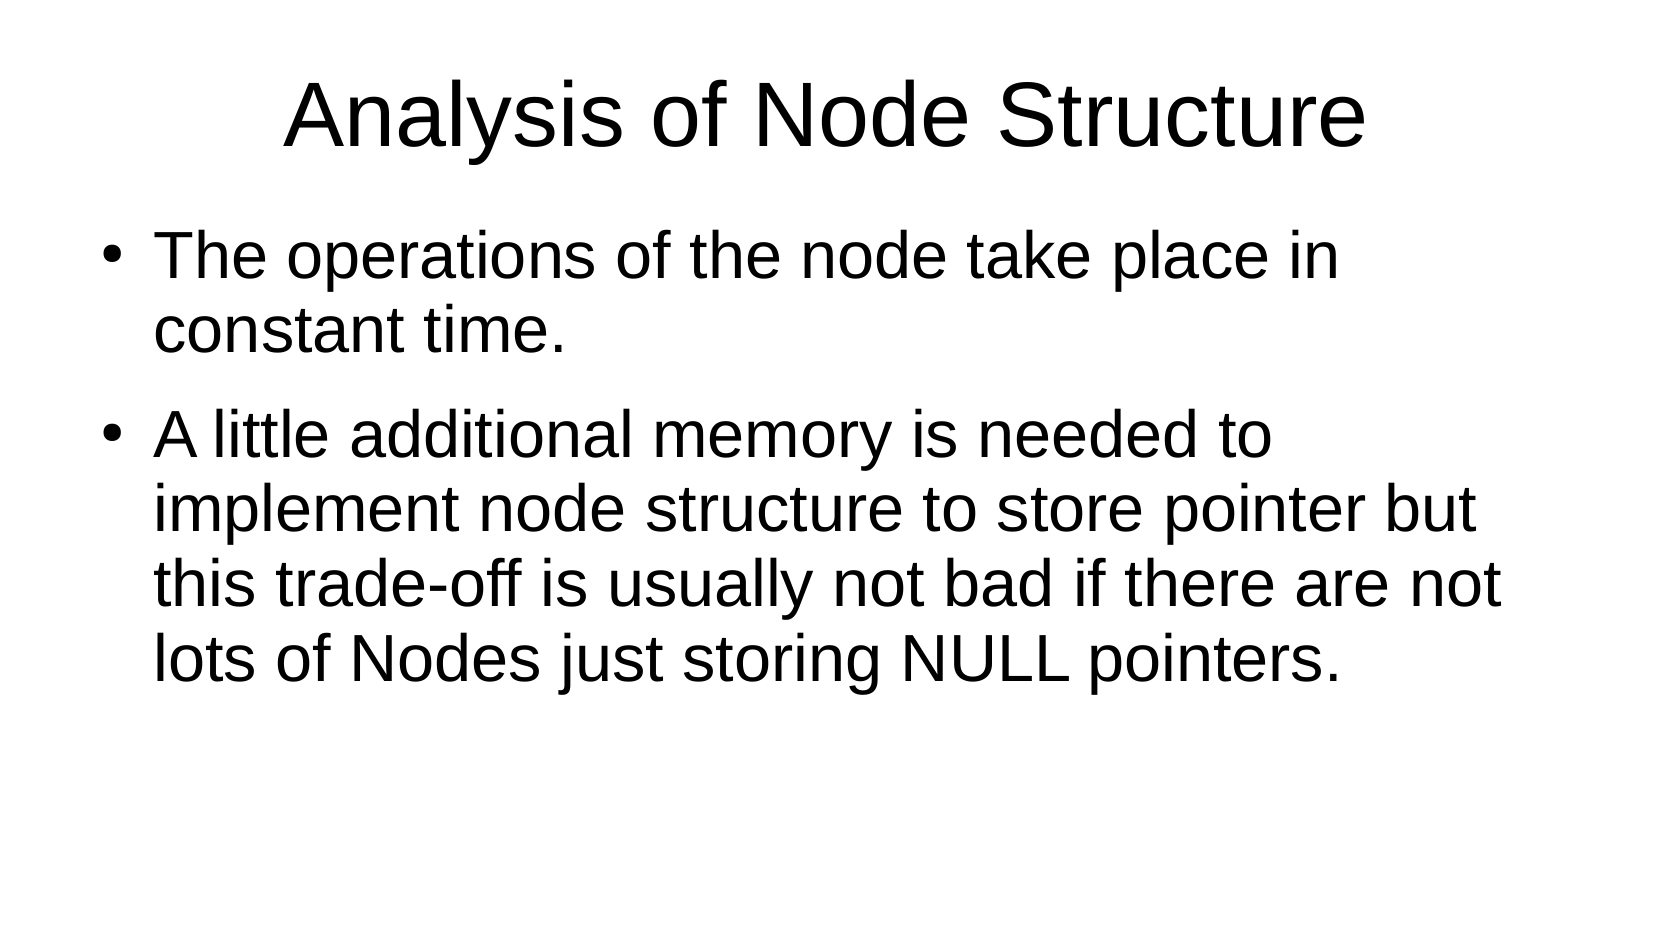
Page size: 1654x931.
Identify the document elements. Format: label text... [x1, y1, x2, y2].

list The operations of the node take place in constant time. A little additional memory is needed to implement node structure to store pointer but this trade-off is usually not bad if there are not lots of Nodes just storing NULL pointers. [82, 217, 1571, 758]
title Analysis of Node Structure [82, 37, 1571, 193]
